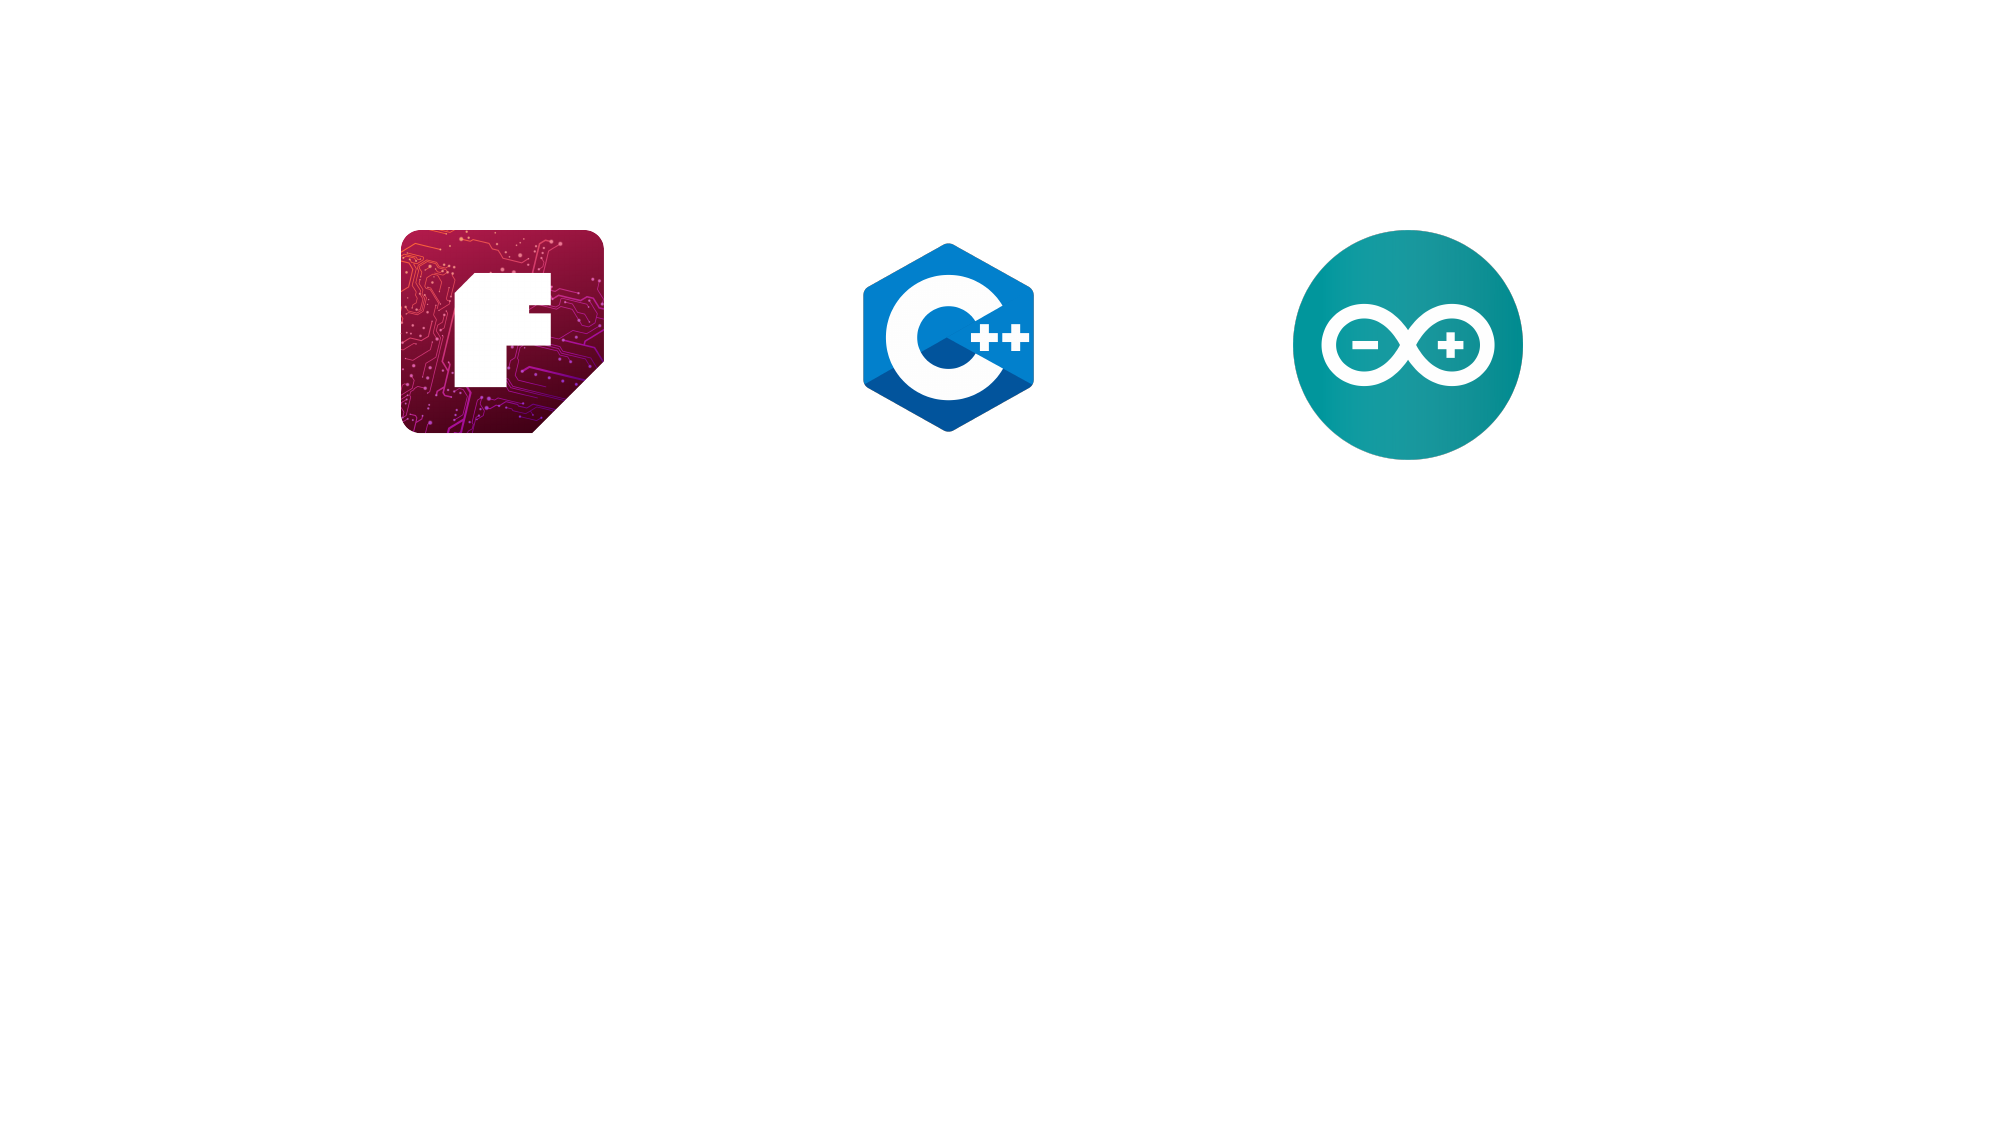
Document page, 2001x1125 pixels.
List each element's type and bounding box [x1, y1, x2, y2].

picture [400, 230, 604, 447]
picture [841, 230, 1056, 445]
picture [1293, 230, 1523, 460]
